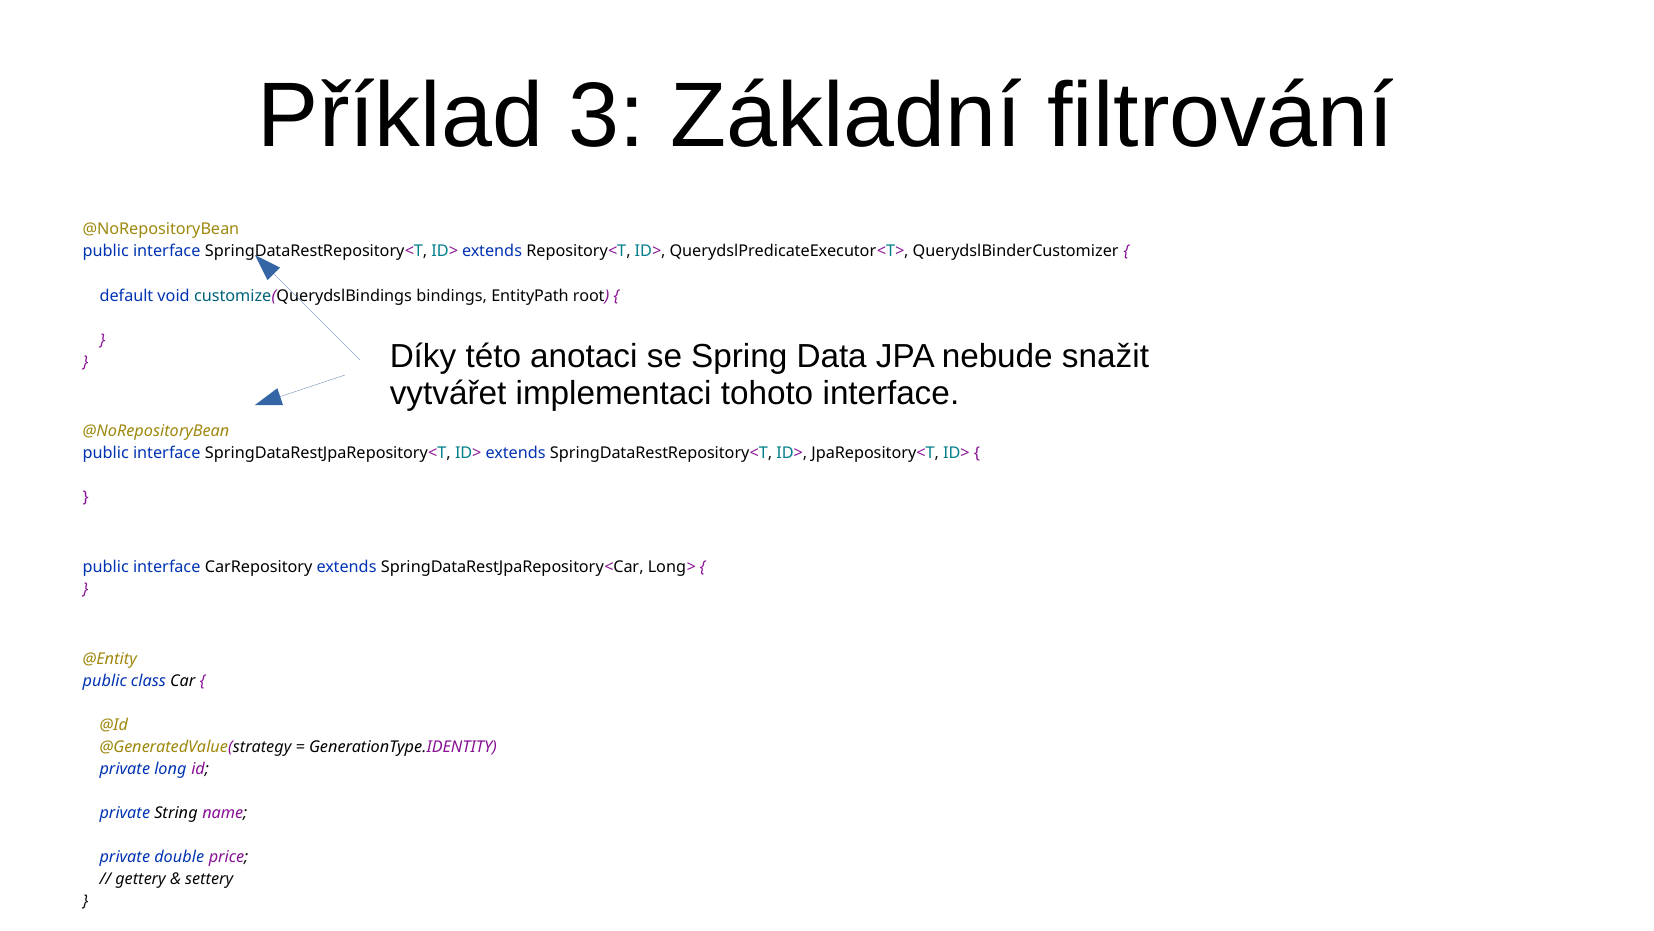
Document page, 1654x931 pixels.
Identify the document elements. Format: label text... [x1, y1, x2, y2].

text_box Díky této anotaci se Spring Data JPA nebude snažit vytvářet implementaci tohoto interface. [375, 330, 1381, 419]
list @NoRepositoryBean public interface SpringDataRestRepository<T, ID> extends Repository<T, ID>, QuerydslPredicateExecutor<T>, QuerydslBinderCustomizer { default void customize(QuerydslBindings bindings, EntityPath root) { } } @NoRepositoryBean public interface SpringDataRestJpaRepository<T, ID> extends SpringDataRestRepository<T, ID>, JpaRepository<T, ID> { } public interface CarRepository extends SpringDataRestJpaRepository<Car, Long> { } @Entity public class Car { @Id @GeneratedValue(strategy = GenerationType.IDENTITY) private long id; private String name; private double price; // gettery & settery } [82, 217, 1571, 916]
title Příklad 3: Základní filtrování [82, 37, 1571, 193]
